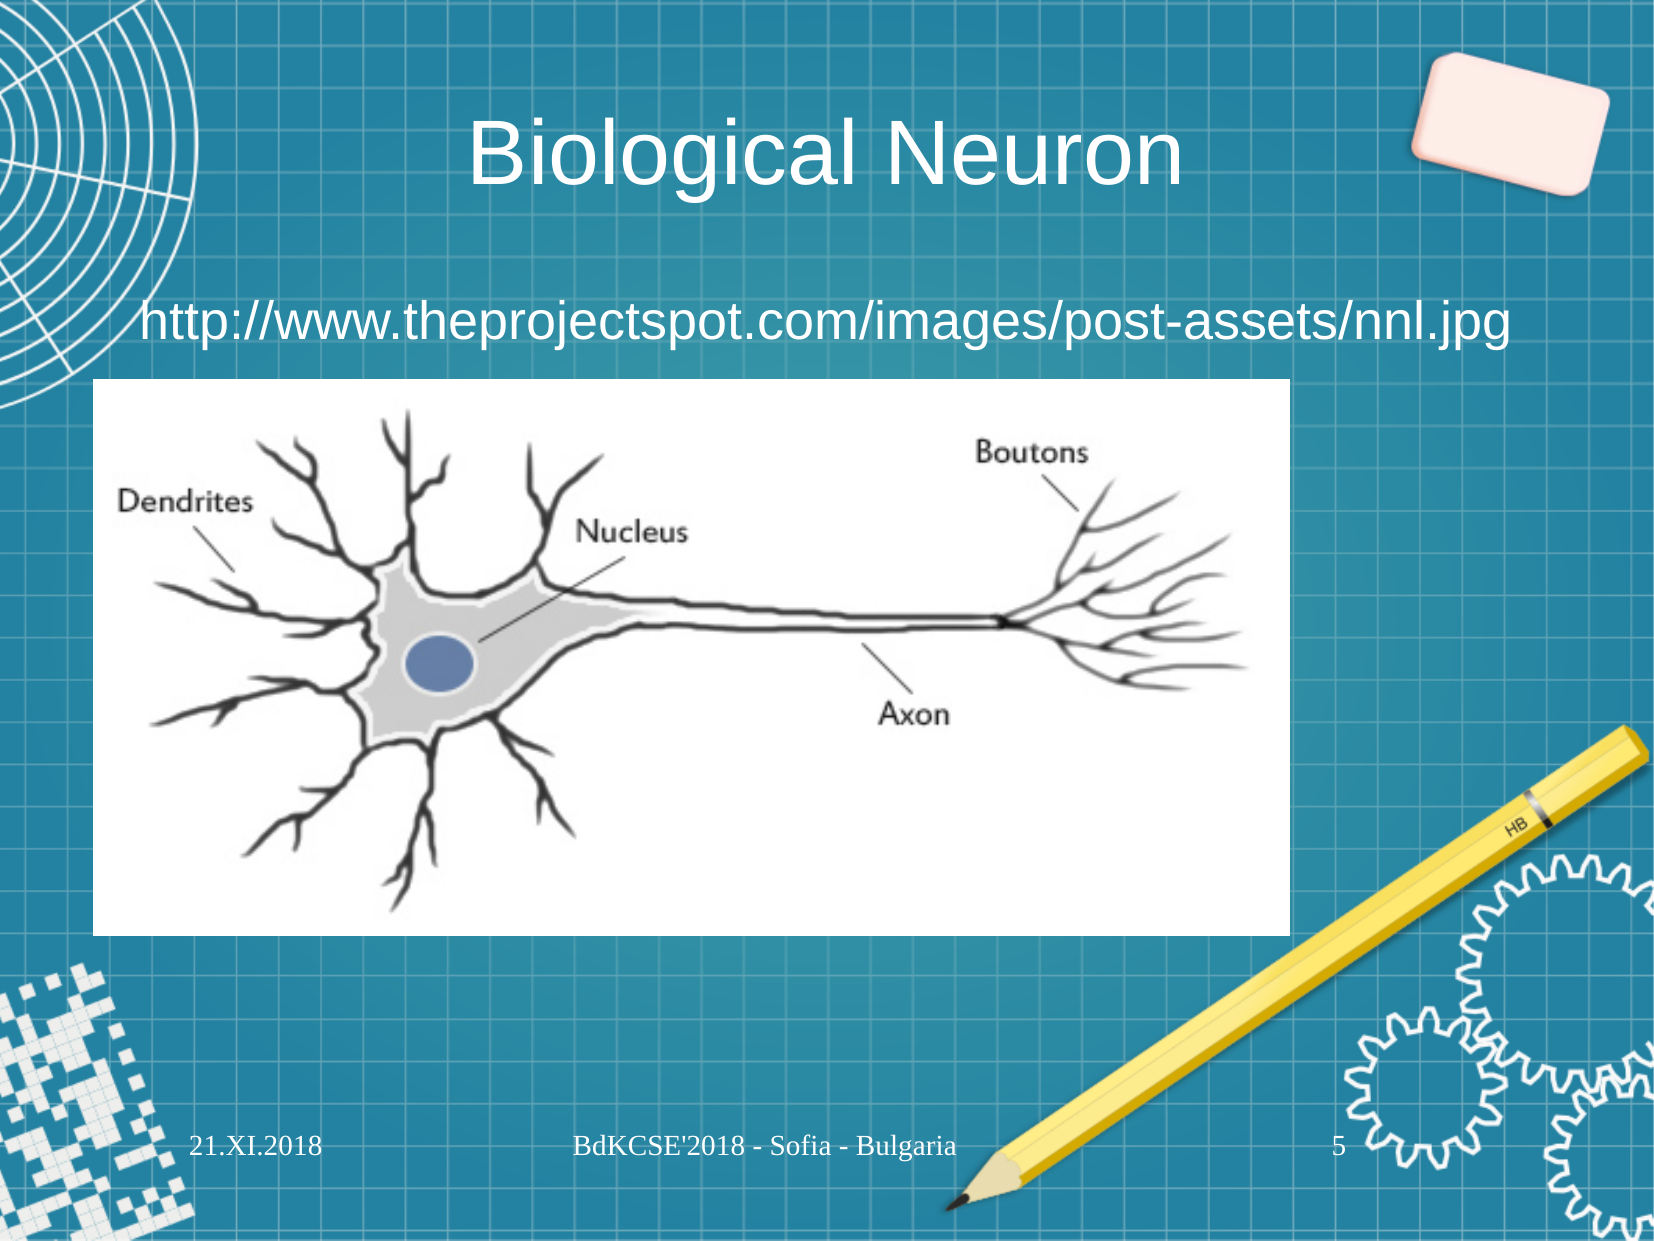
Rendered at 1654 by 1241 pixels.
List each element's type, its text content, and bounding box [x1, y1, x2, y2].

picture [0, 0, 1654, 1241]
list http://www.theprojectspot.com/images/post-assets/nnl.jpg [82, 290, 1571, 391]
title Biological Neuron [82, 49, 1571, 257]
